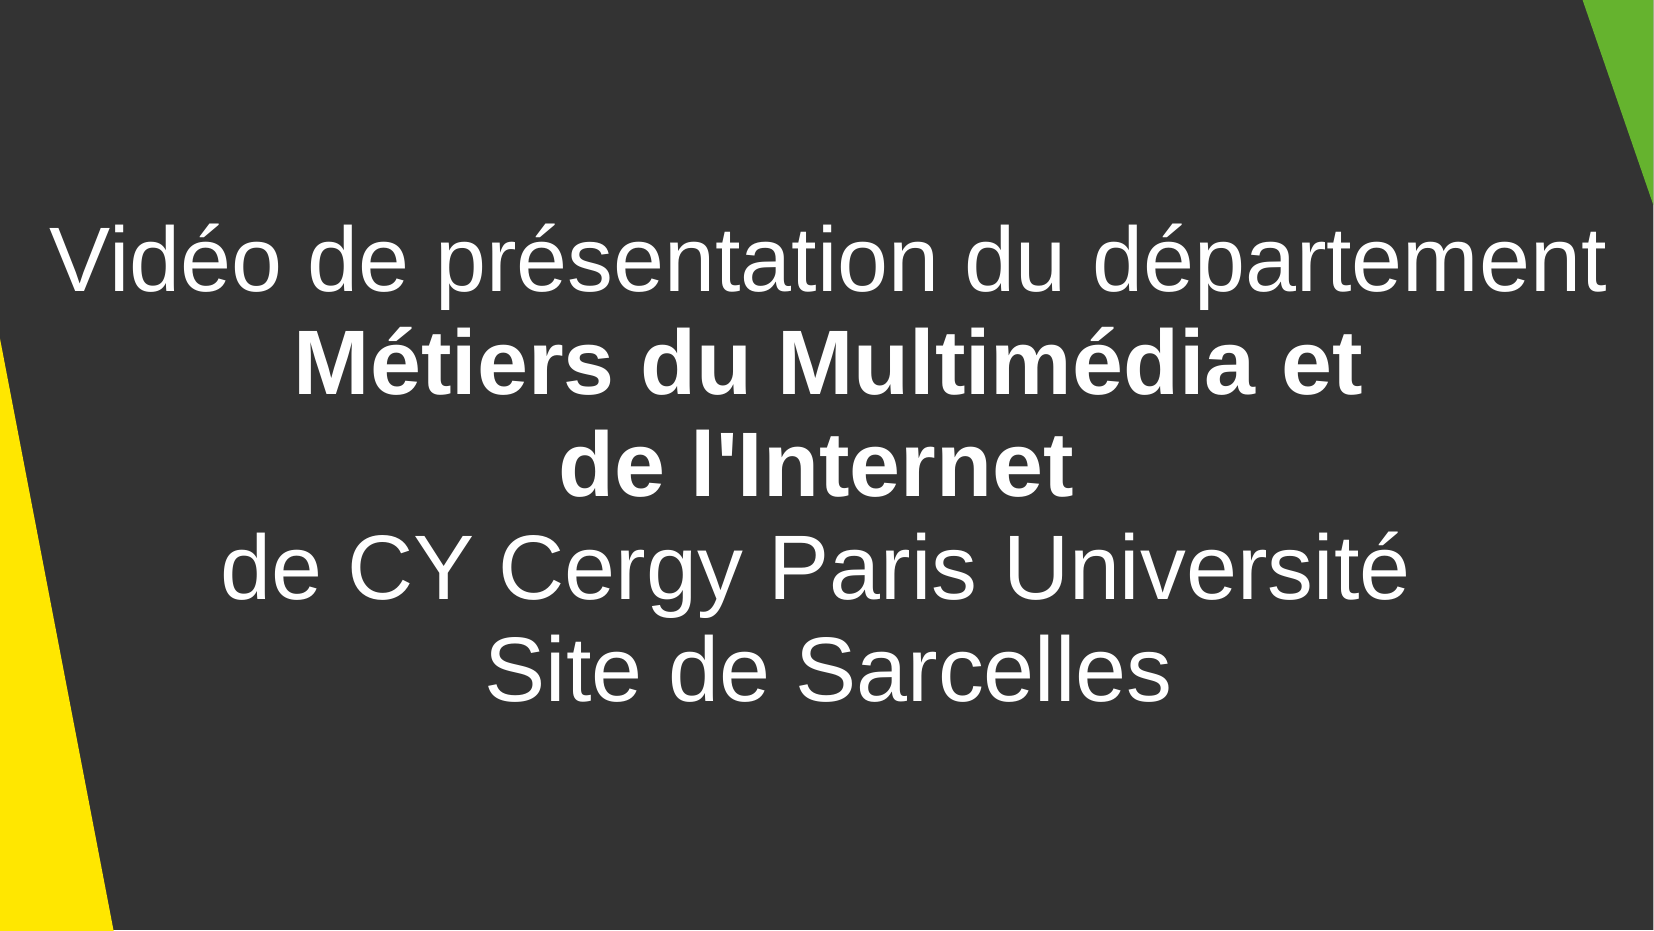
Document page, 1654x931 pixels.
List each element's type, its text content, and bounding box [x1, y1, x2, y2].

text_box [0, 338, 114, 931]
title Vidéo de présentation du département Métiers du Multimédia et de l'Internet de CY Cergy Paris Université Site de Sarcelles [39, 108, 1619, 822]
text_box [1582, 0, 1654, 207]
